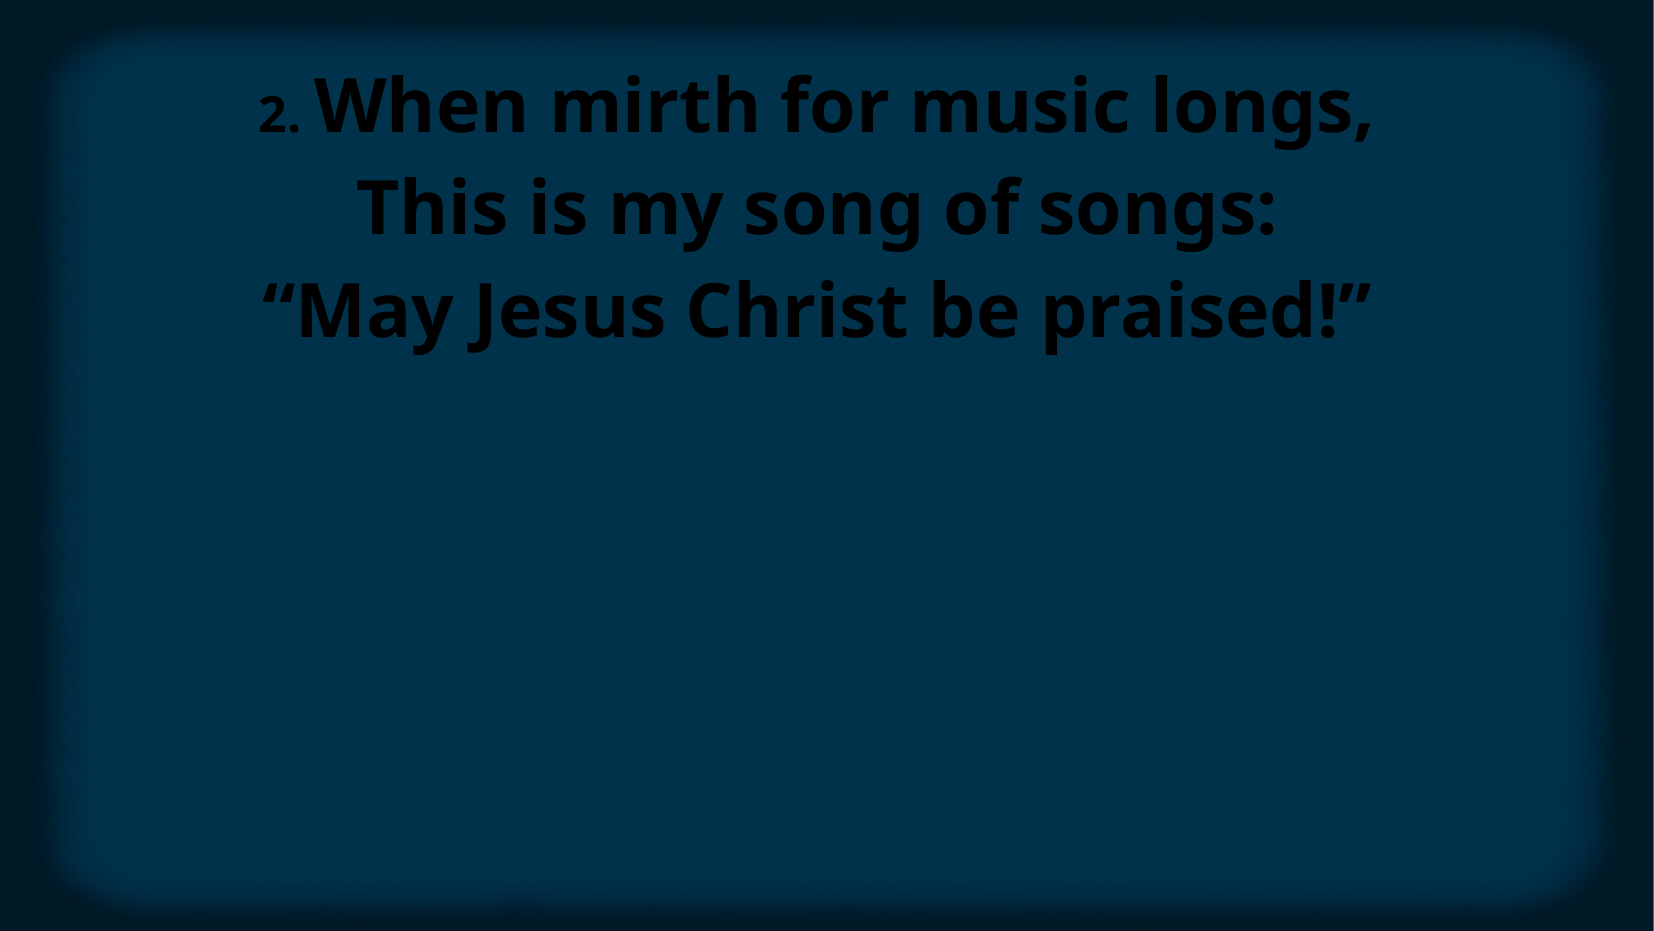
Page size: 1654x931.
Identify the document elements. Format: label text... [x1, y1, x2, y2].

text_box 2. When mirth for music longs, This is my song of songs: “May Jesus Christ be praised!” [90, 45, 1546, 368]
picture [0, 0, 1654, 931]
